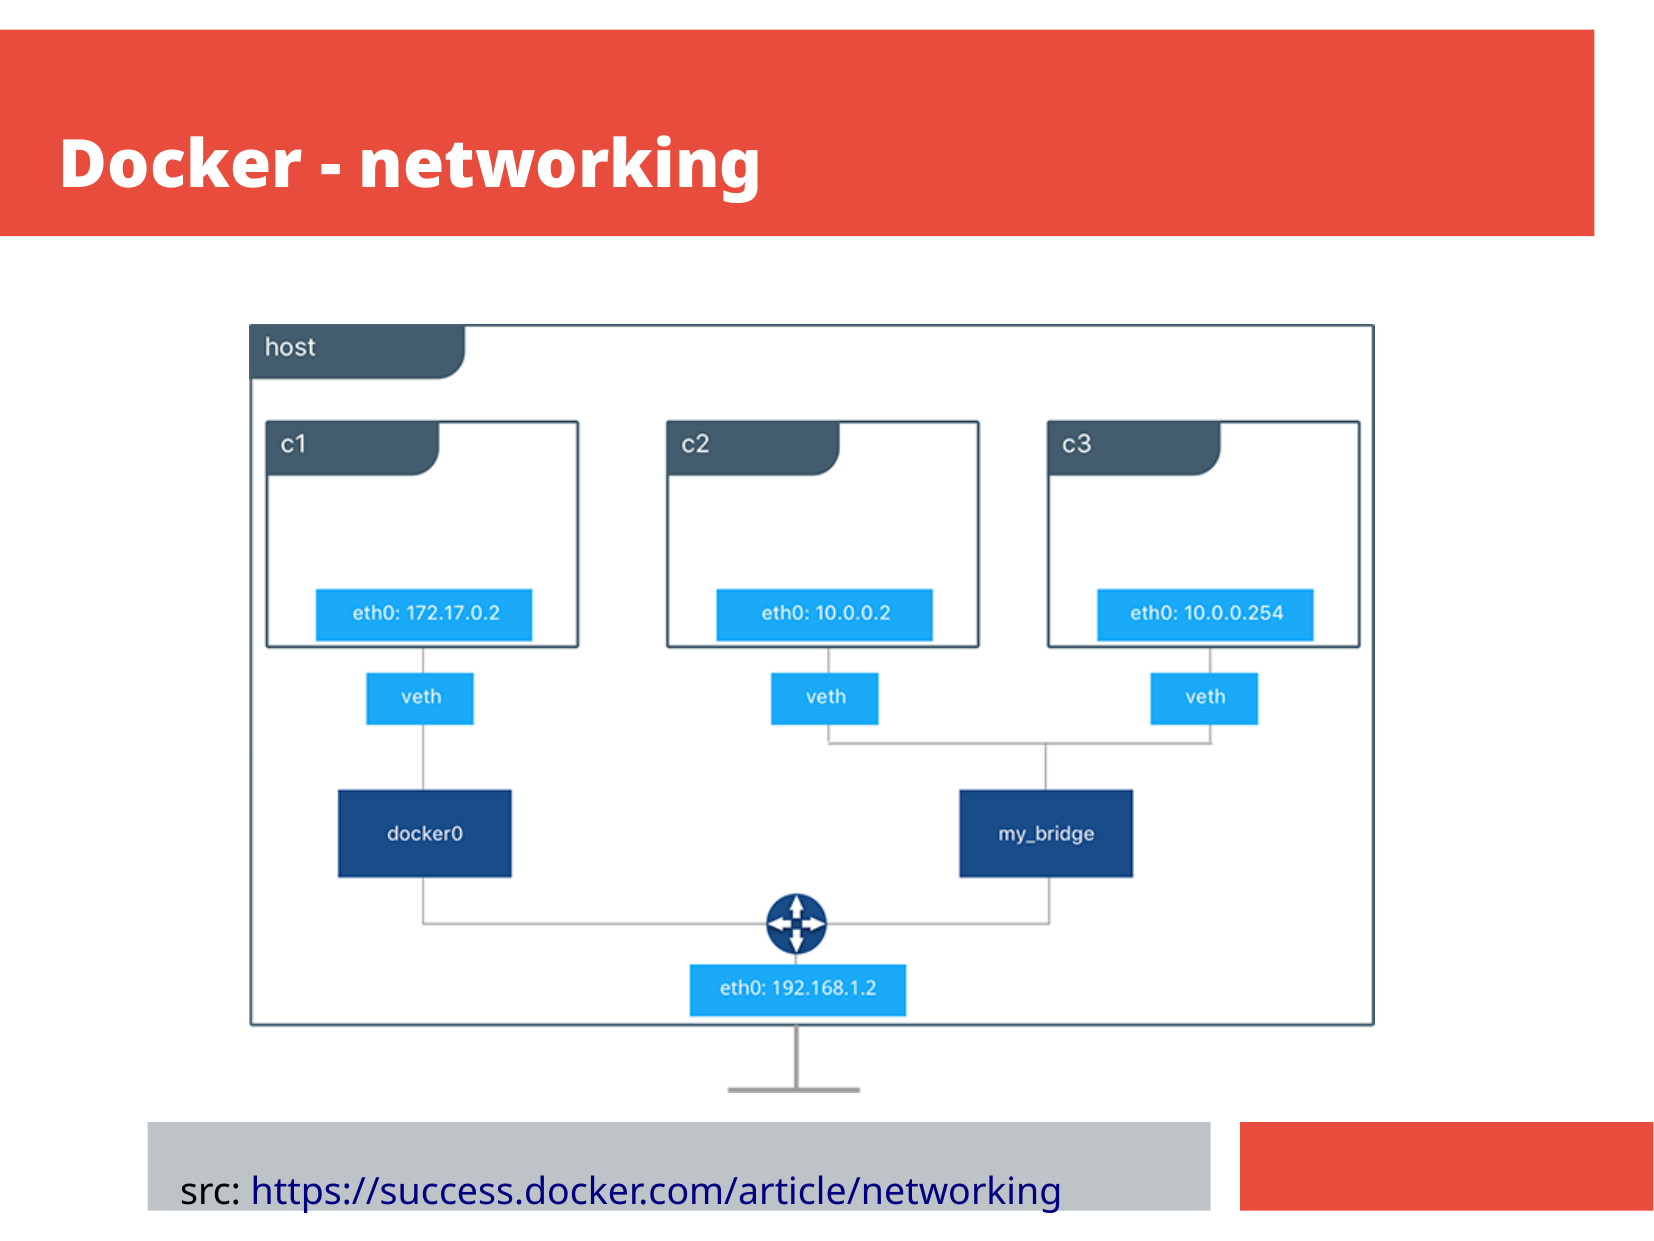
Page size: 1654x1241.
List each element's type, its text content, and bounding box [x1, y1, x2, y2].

text_box src: https://success.docker.com/article/networking [165, 1157, 988, 1220]
title Docker - networking [59, 59, 1595, 207]
picture [249, 324, 1375, 1093]
